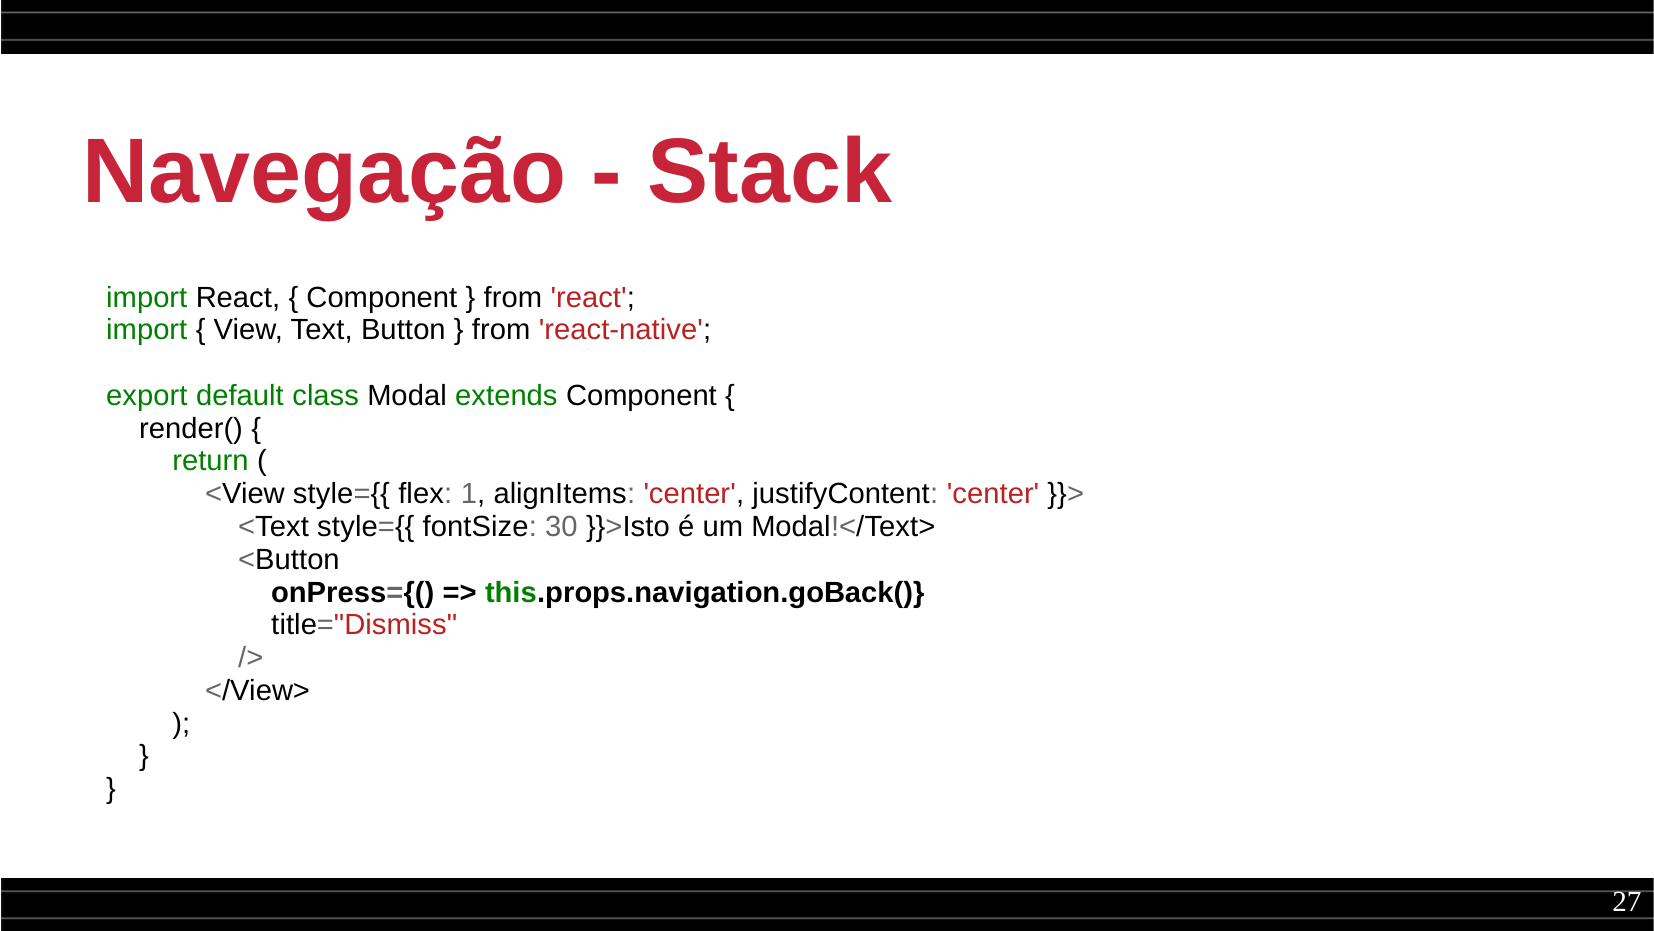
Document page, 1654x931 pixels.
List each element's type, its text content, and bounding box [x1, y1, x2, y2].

picture [1, 878, 1654, 931]
title Navegação - Stack [82, 92, 1571, 249]
text_box import React, { Component } from 'react'; import { View, Text, Button } from 'react-native'; export default class Modal extends Component { render() { return ( <View style={{ flex: 1, alignItems: 'center', justifyContent: 'center' }}> <Text style={{ fontSize: 30 }}>Isto é um Modal!</Text> <Button onPress={() => this.props.navigation.goBack()} title="Dismiss" /> </View> ); } } [91, 273, 1556, 813]
picture [1, 0, 1654, 54]
